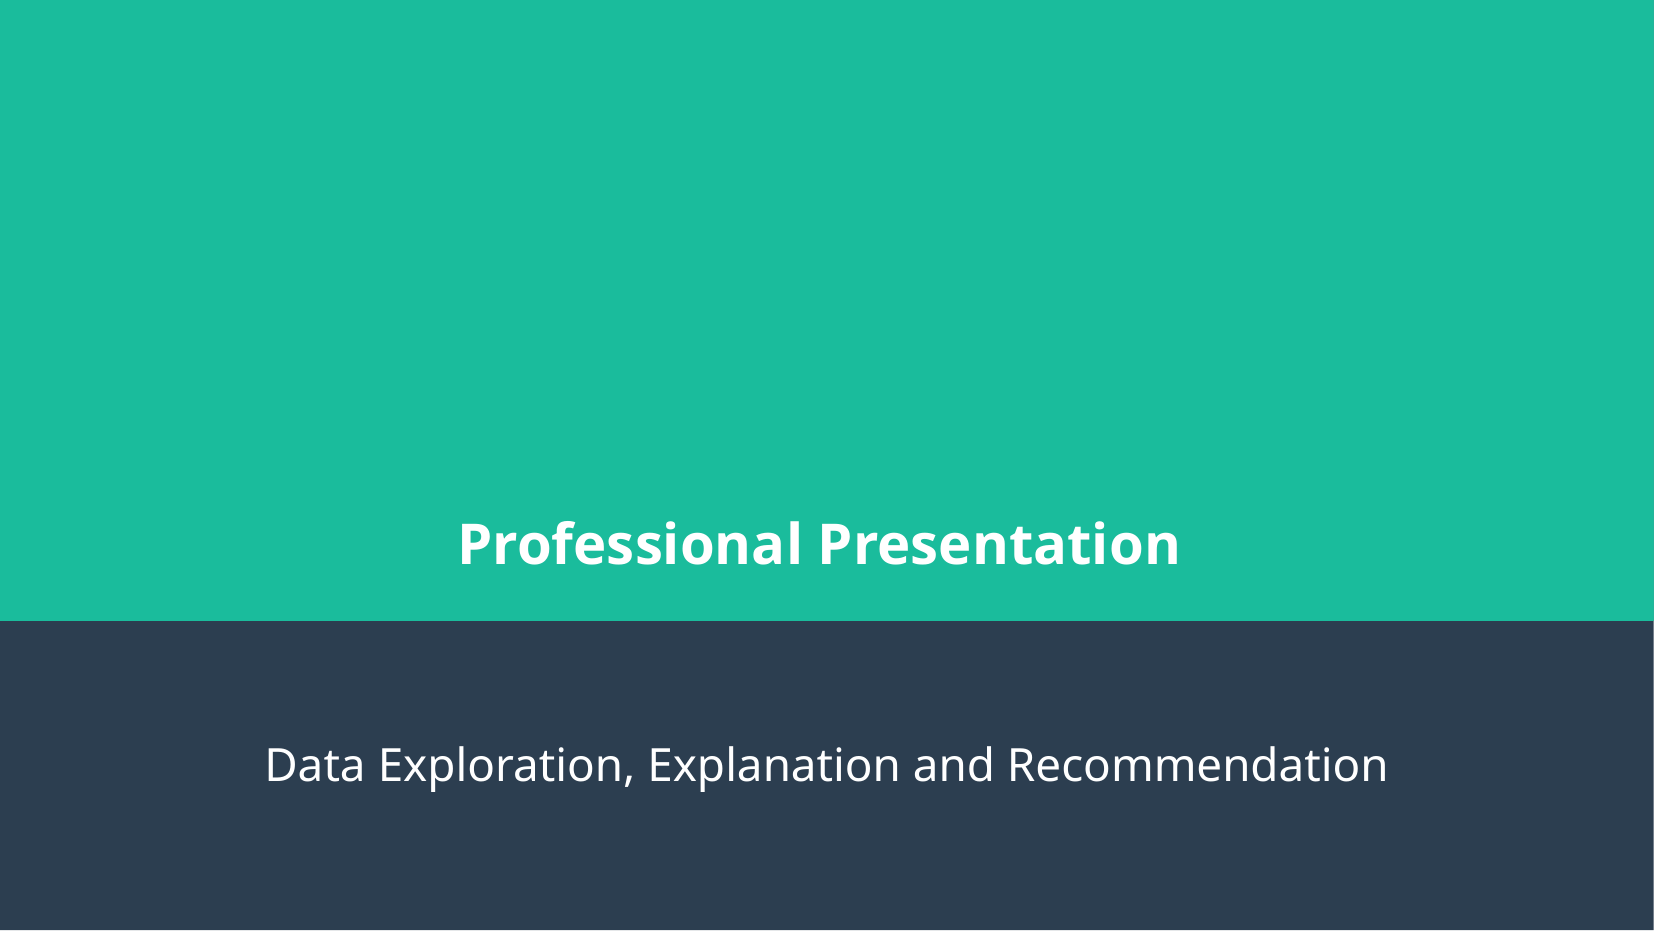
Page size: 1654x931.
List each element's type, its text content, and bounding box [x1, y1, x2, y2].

title Professional Presentation [59, 465, 1595, 583]
subtitle Data Exploration, Explanation and Recommendation [59, 642, 1595, 886]
